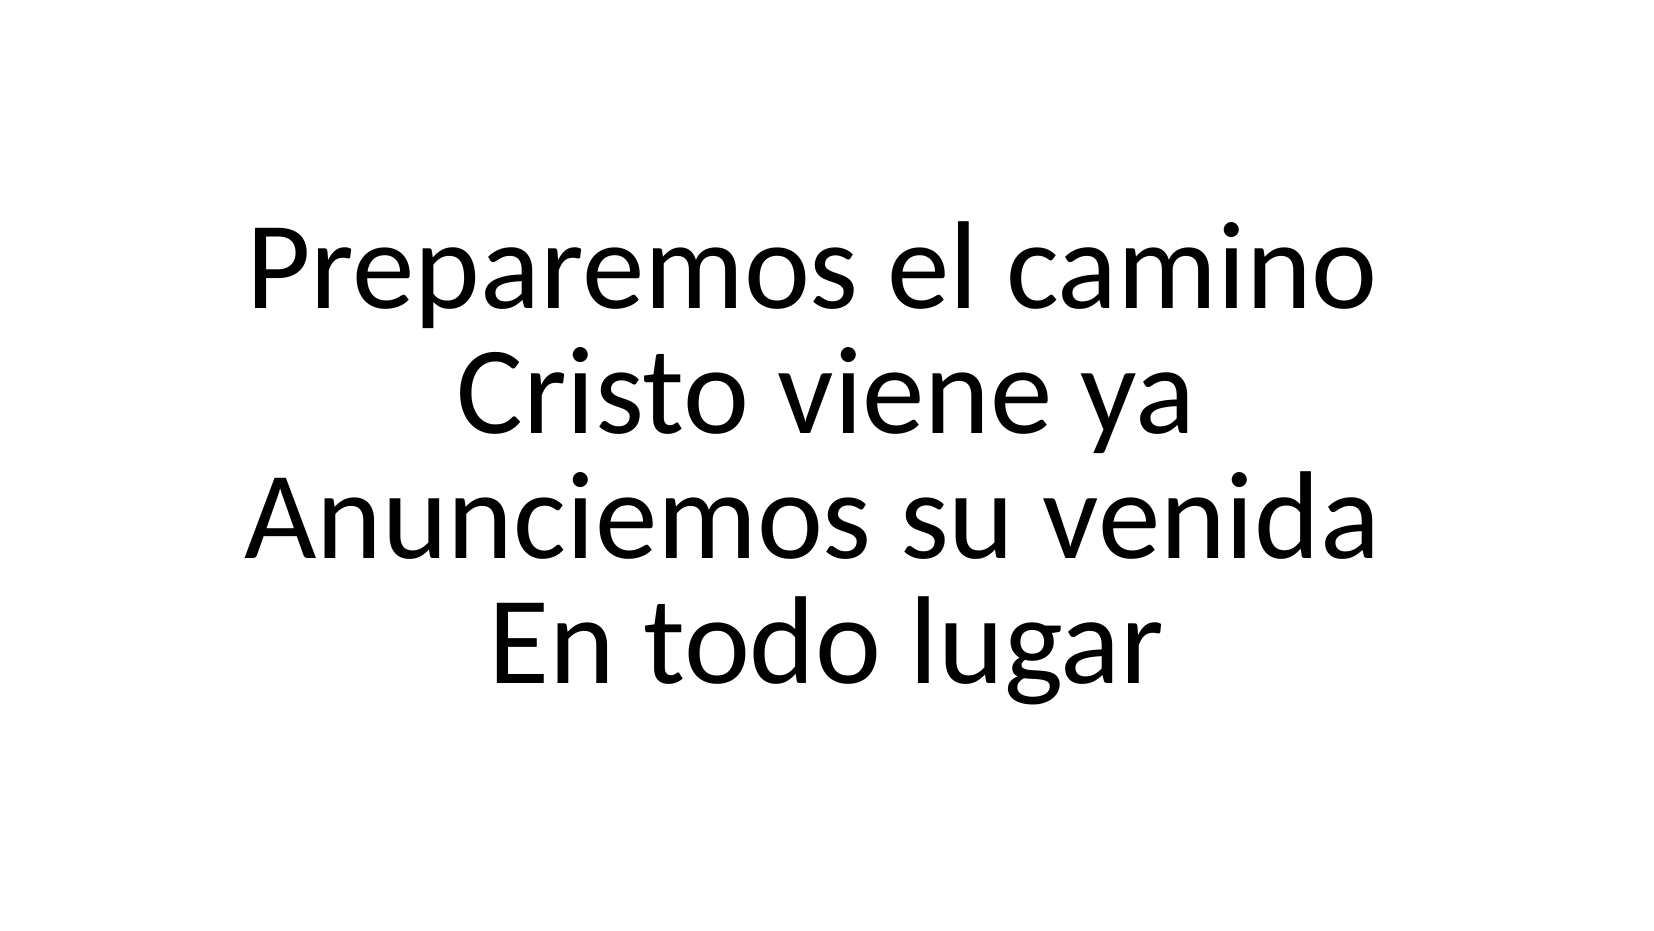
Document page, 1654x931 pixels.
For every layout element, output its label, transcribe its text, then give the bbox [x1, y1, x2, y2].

title Preparemos el camino Cristo viene ya Anunciemos su venida En todo lugar [0, 0, 1654, 931]
